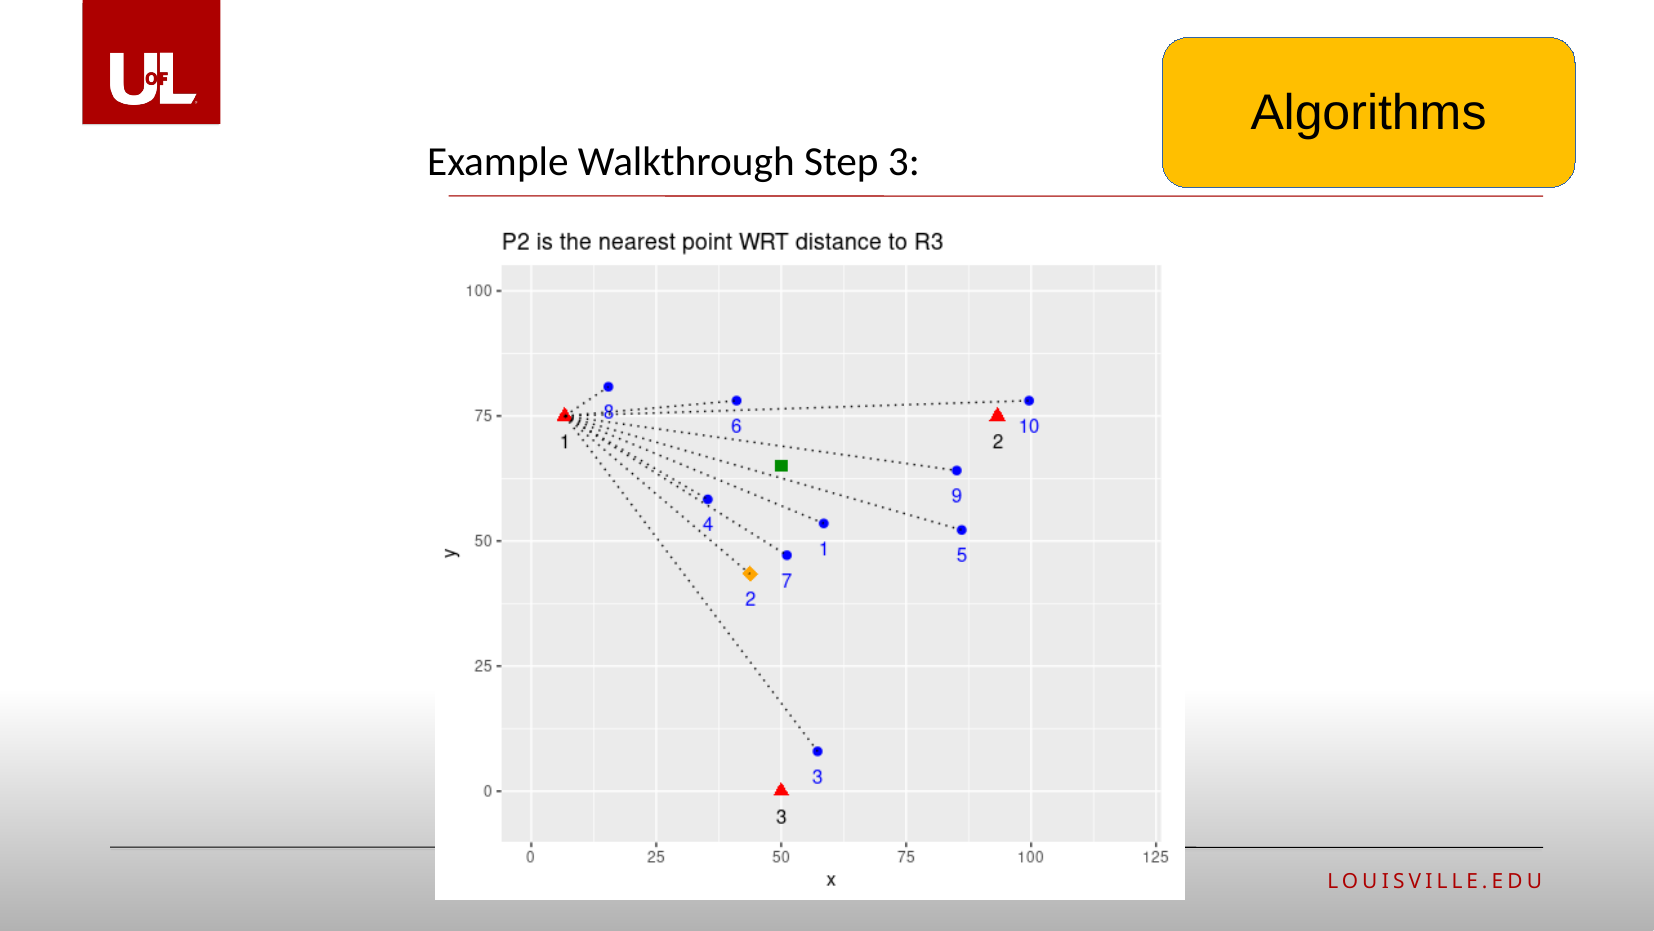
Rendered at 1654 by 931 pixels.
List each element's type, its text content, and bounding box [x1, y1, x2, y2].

text_box Algorithms [1162, 37, 1576, 188]
picture [435, 225, 1185, 901]
picture [110, 52, 198, 105]
title Example Walkthrough Step 3: [427, 134, 1544, 197]
